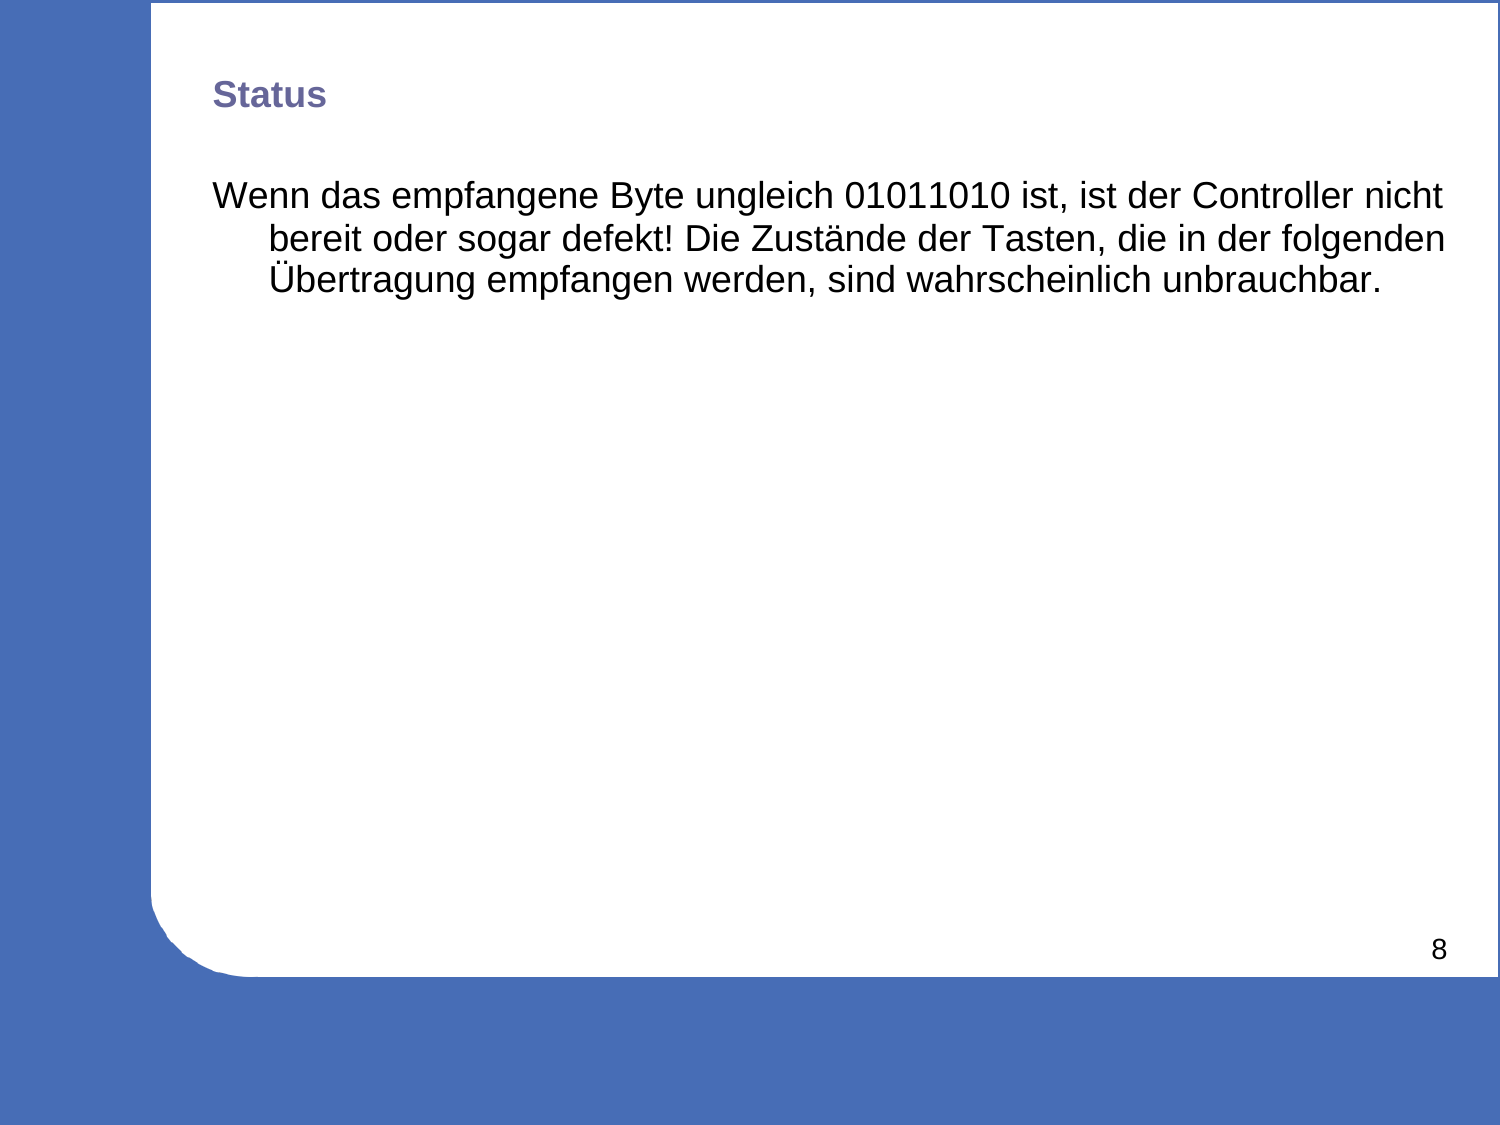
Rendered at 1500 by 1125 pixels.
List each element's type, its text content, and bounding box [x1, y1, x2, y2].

list Wenn das empfangene Byte ungleich 01011010 ist, ist der Controller nicht bereit oder sogar defekt! Die Zustände der Tasten, die in der folgenden Übertragung empfangen werden, sind wahrscheinlich unbrauchbar. [212, 174, 1448, 911]
picture [0, 0, 1500, 1125]
title Status [212, 32, 1447, 156]
